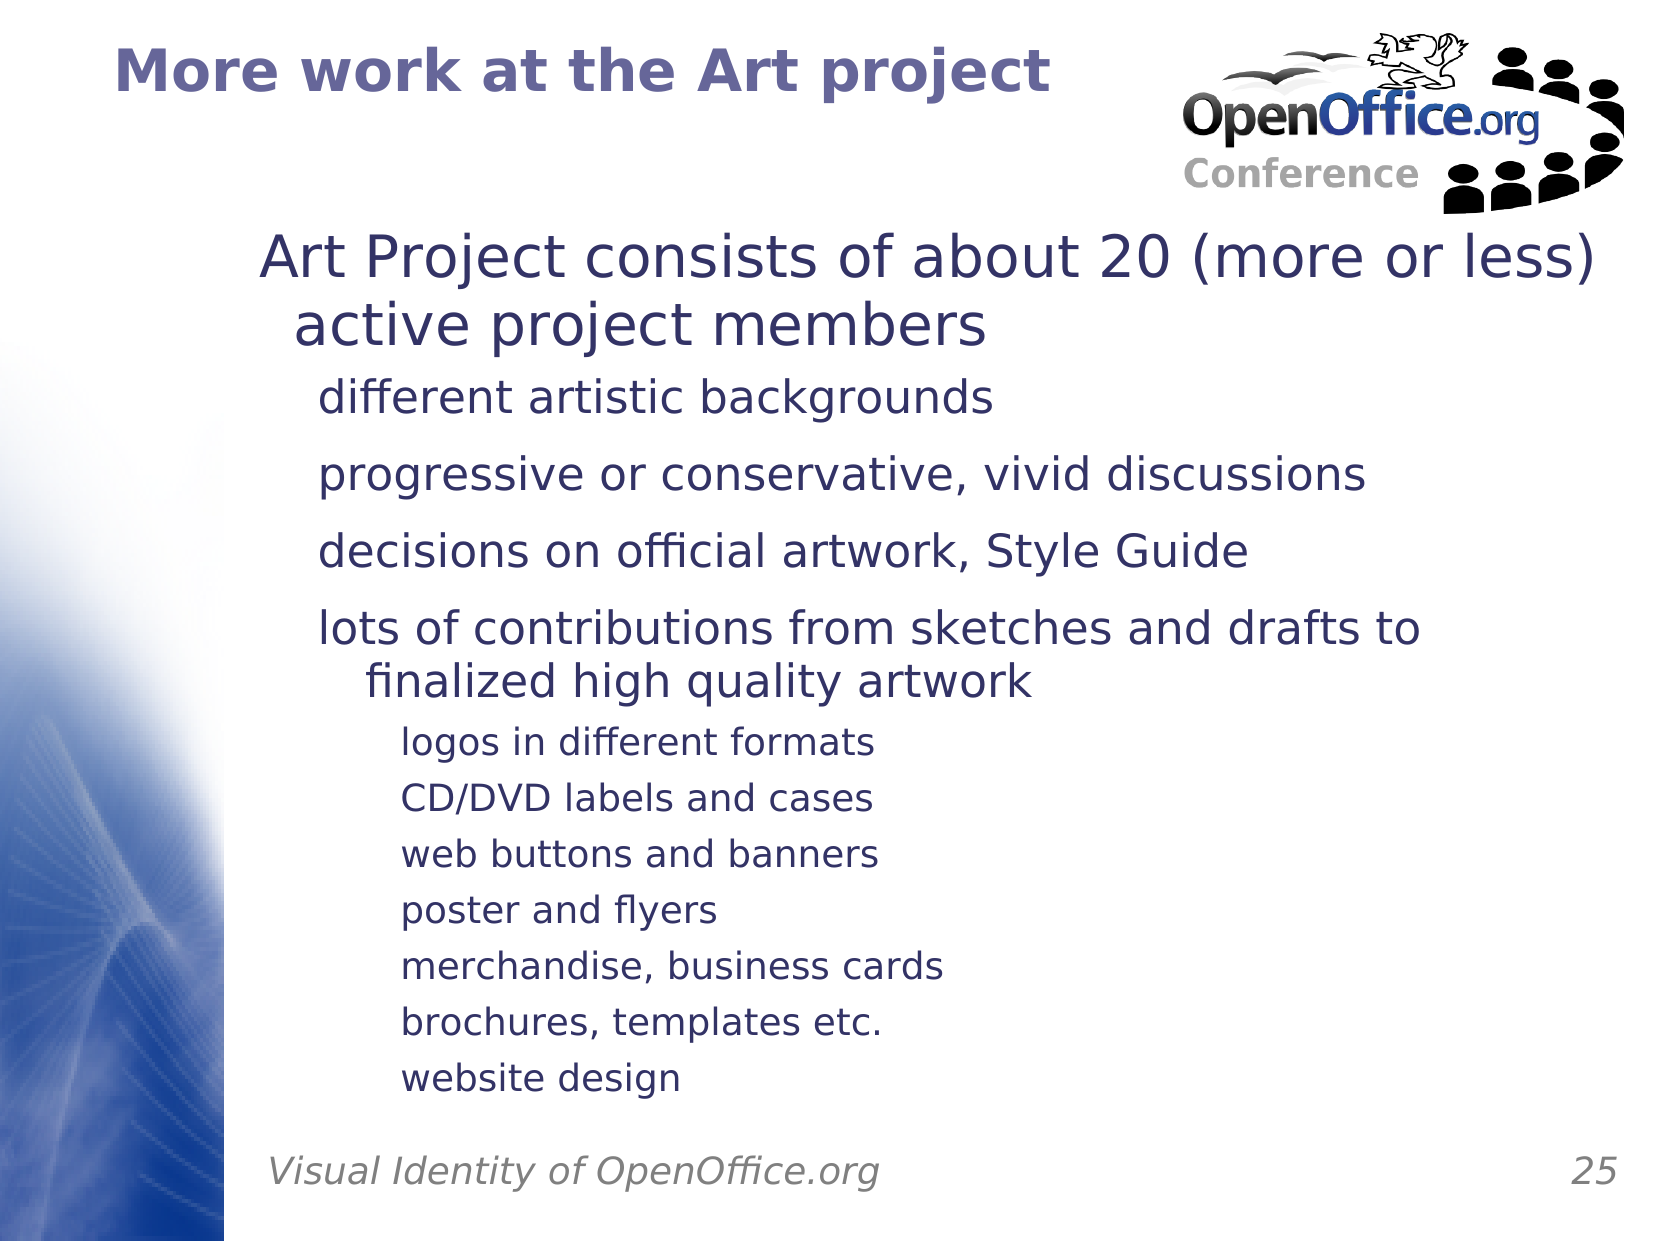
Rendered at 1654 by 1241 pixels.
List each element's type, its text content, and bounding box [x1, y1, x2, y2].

picture [1183, 33, 1624, 214]
list Art Project consists of about 20 (more or less) active project members different artistic backgrounds progressive or conservative, vivid discussions decisions on official artwork, Style Guide lots of contributions from sketches and drafts to finalized high quality artwork logos in different formats CD/DVD labels and cases web buttons and banners poster and flyers merchandise, business cards brochures, templates etc. website design [223, 223, 1619, 1133]
title More work at the Art project [24, 15, 1123, 129]
picture [0, 0, 224, 1241]
